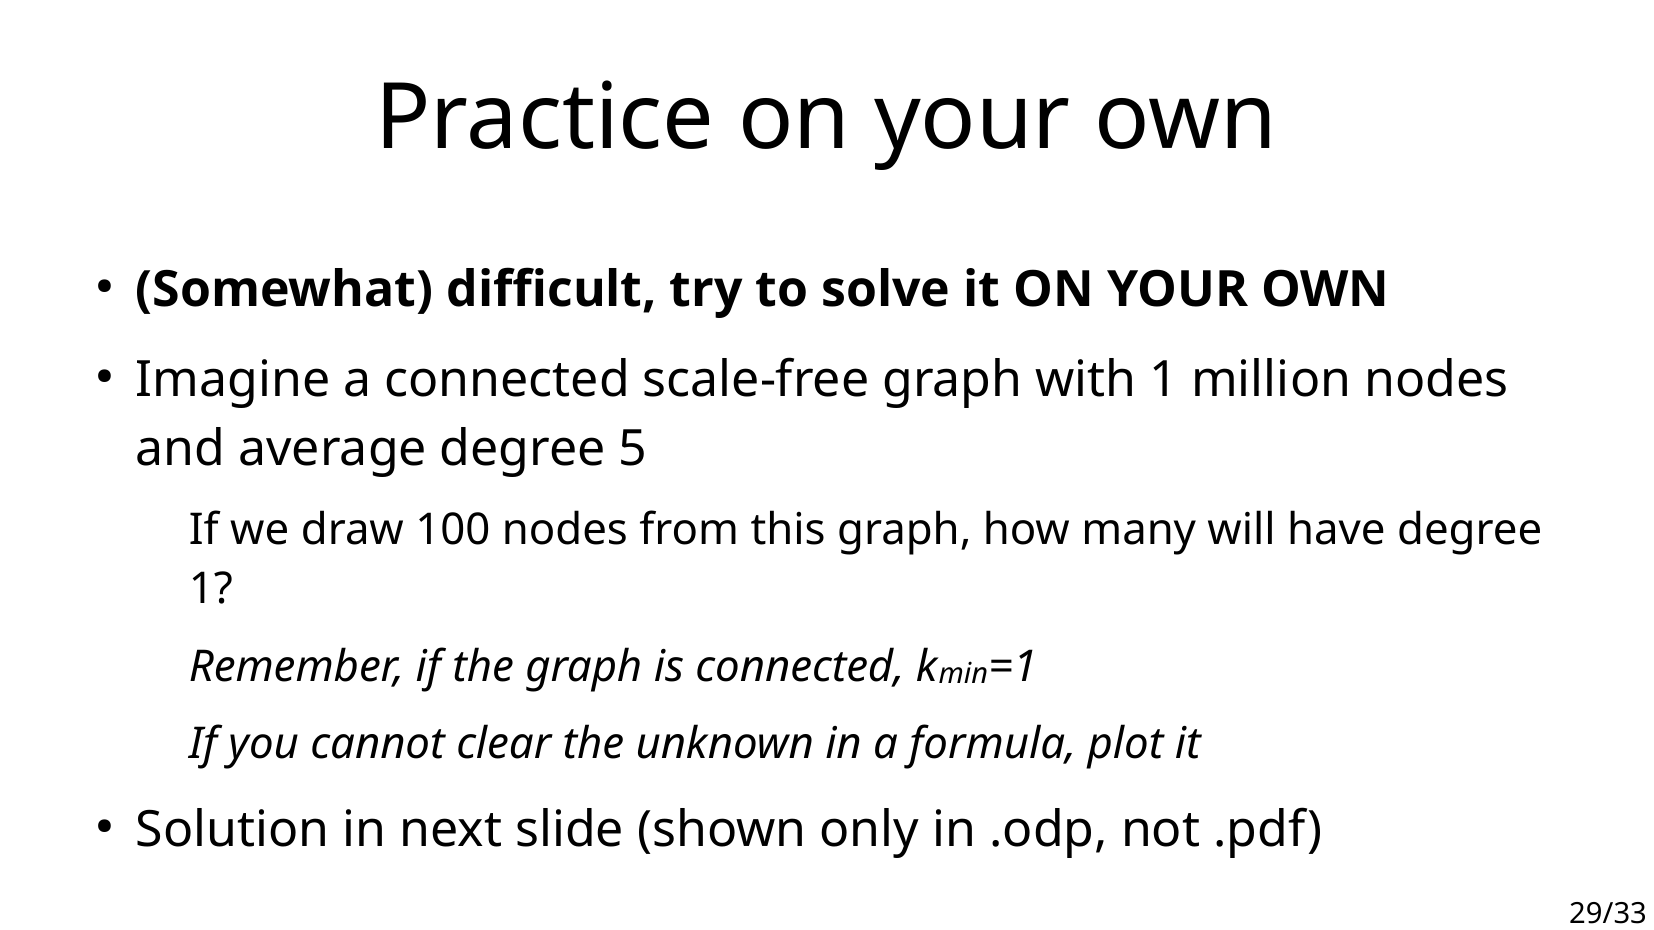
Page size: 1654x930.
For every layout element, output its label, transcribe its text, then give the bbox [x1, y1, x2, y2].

list (Somewhat) difficult, try to solve it ON YOUR OWN Imagine a connected scale-free graph with 1 million nodes and average degree 5 If we draw 100 nodes from this graph, how many will have degree 1? Remember, if the graph is connected, kmin=1 If you cannot clear the unknown in a formula, plot it Solution in next slide (shown only in .odp, not .pdf) [82, 252, 1571, 871]
title Practice on your own [82, 1, 1571, 225]
